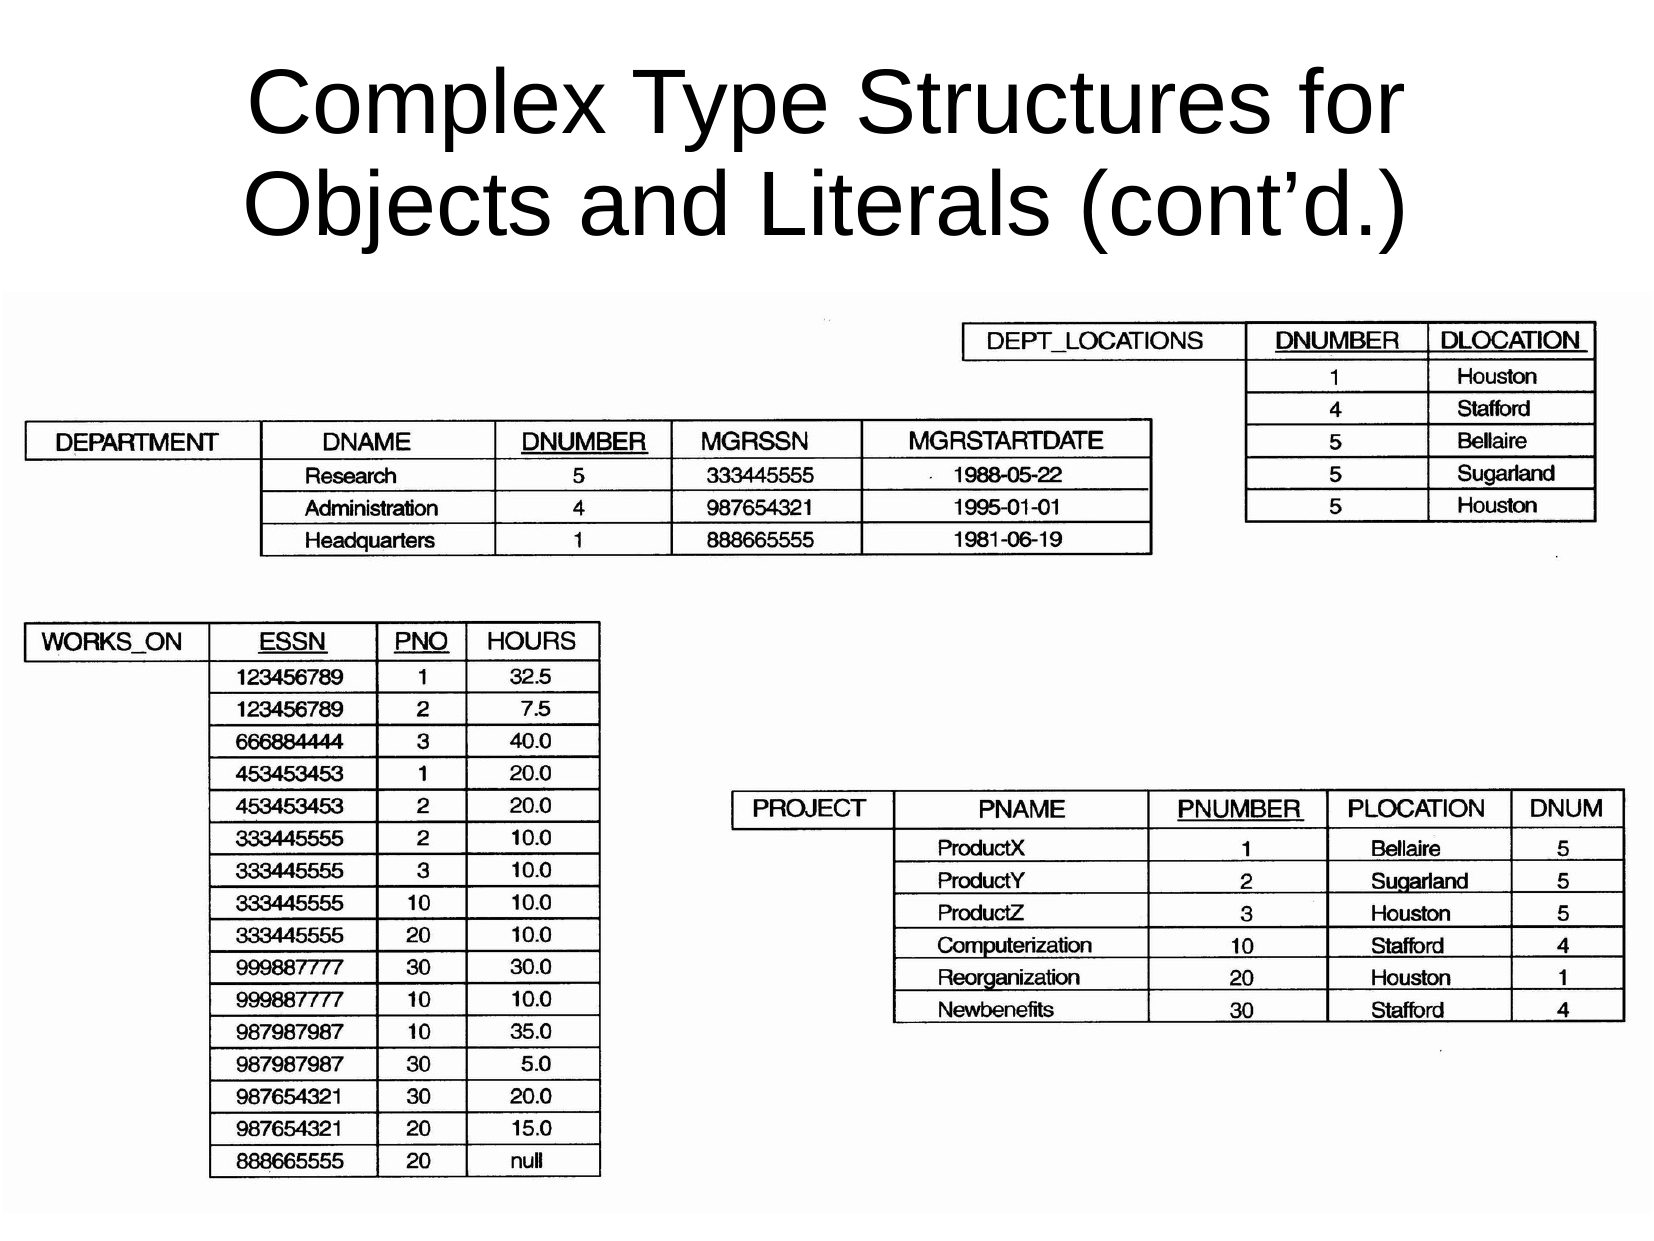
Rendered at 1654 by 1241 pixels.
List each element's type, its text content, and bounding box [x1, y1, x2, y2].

picture [2, 292, 1654, 1213]
title Complex Type Structures for Objects and Literals (cont’d.) [82, 49, 1571, 257]
